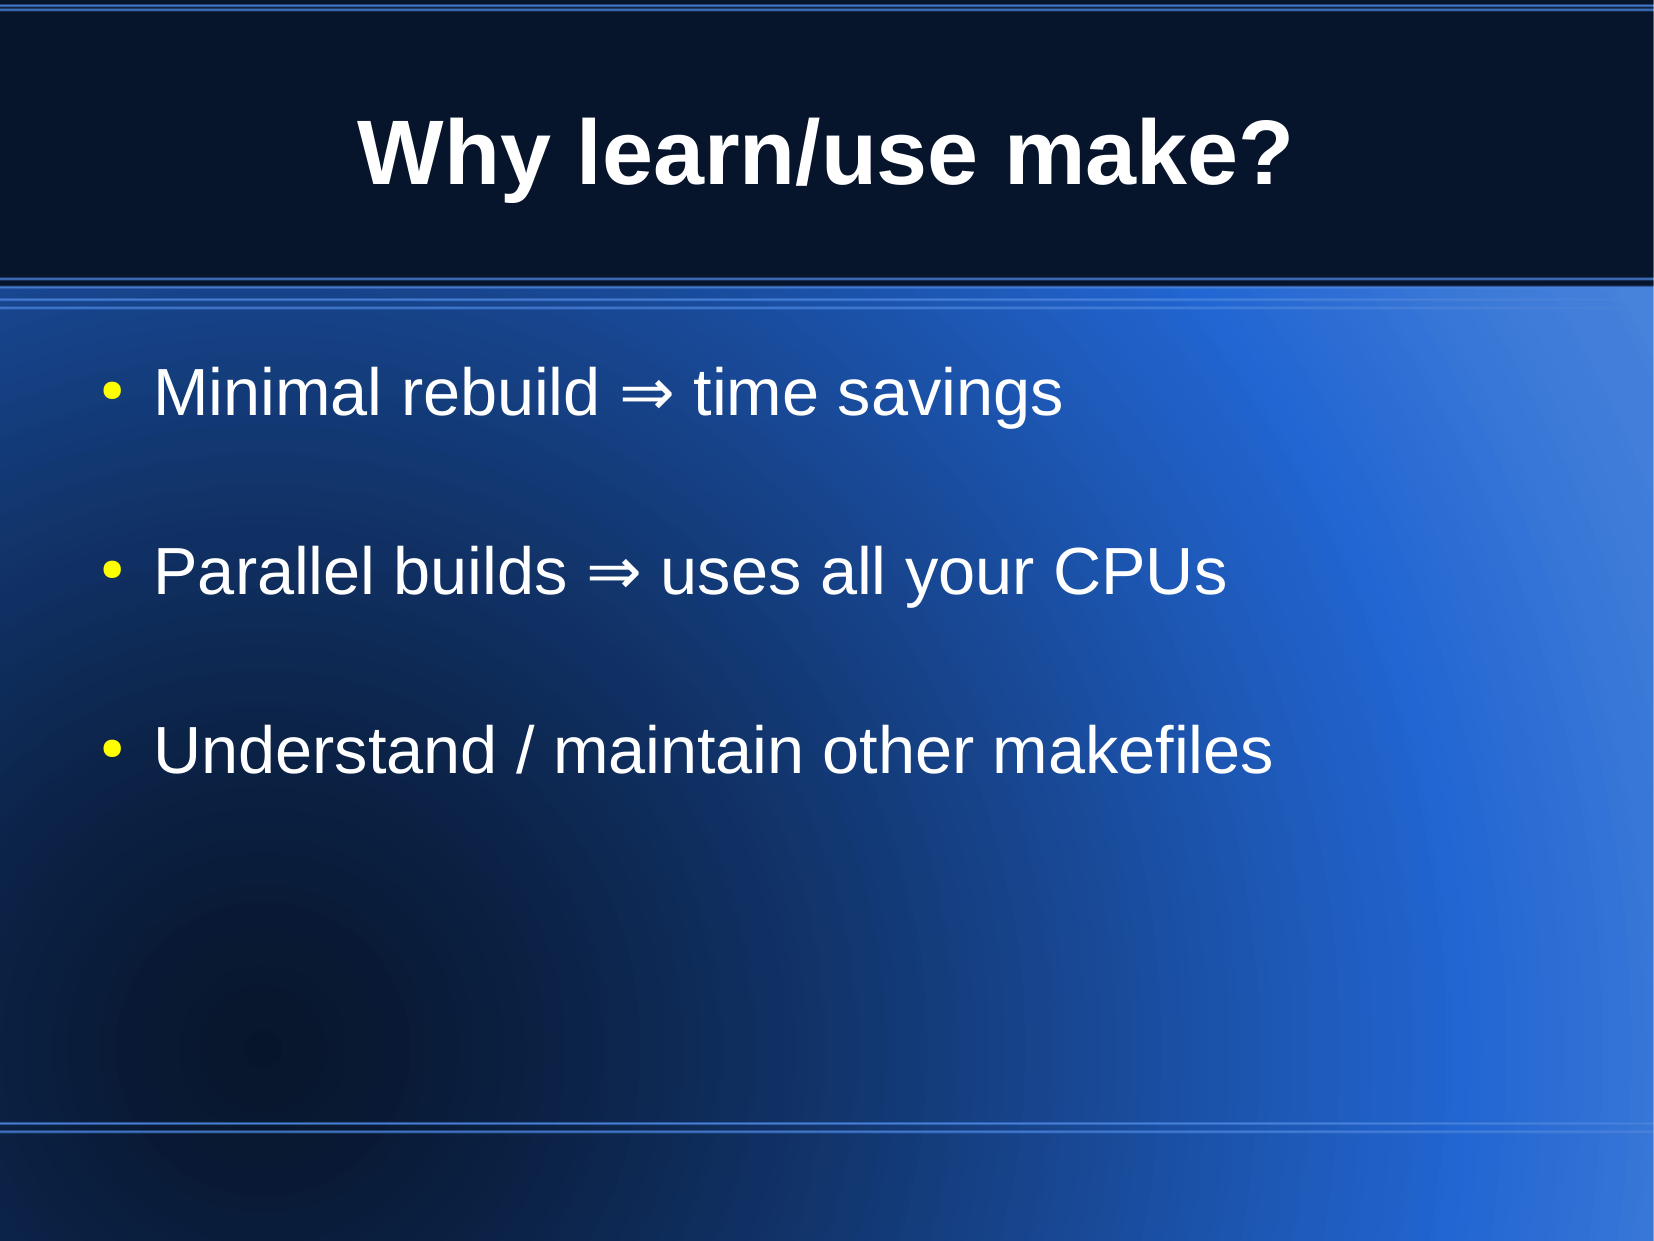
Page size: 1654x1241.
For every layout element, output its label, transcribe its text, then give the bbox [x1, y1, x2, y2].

title Why learn/use make? [82, 49, 1571, 257]
picture [0, 0, 1654, 1241]
list Minimal rebuild ⇒ time savings Parallel builds ⇒ uses all your CPUs Understand / maintain other makefiles [82, 355, 1571, 1058]
